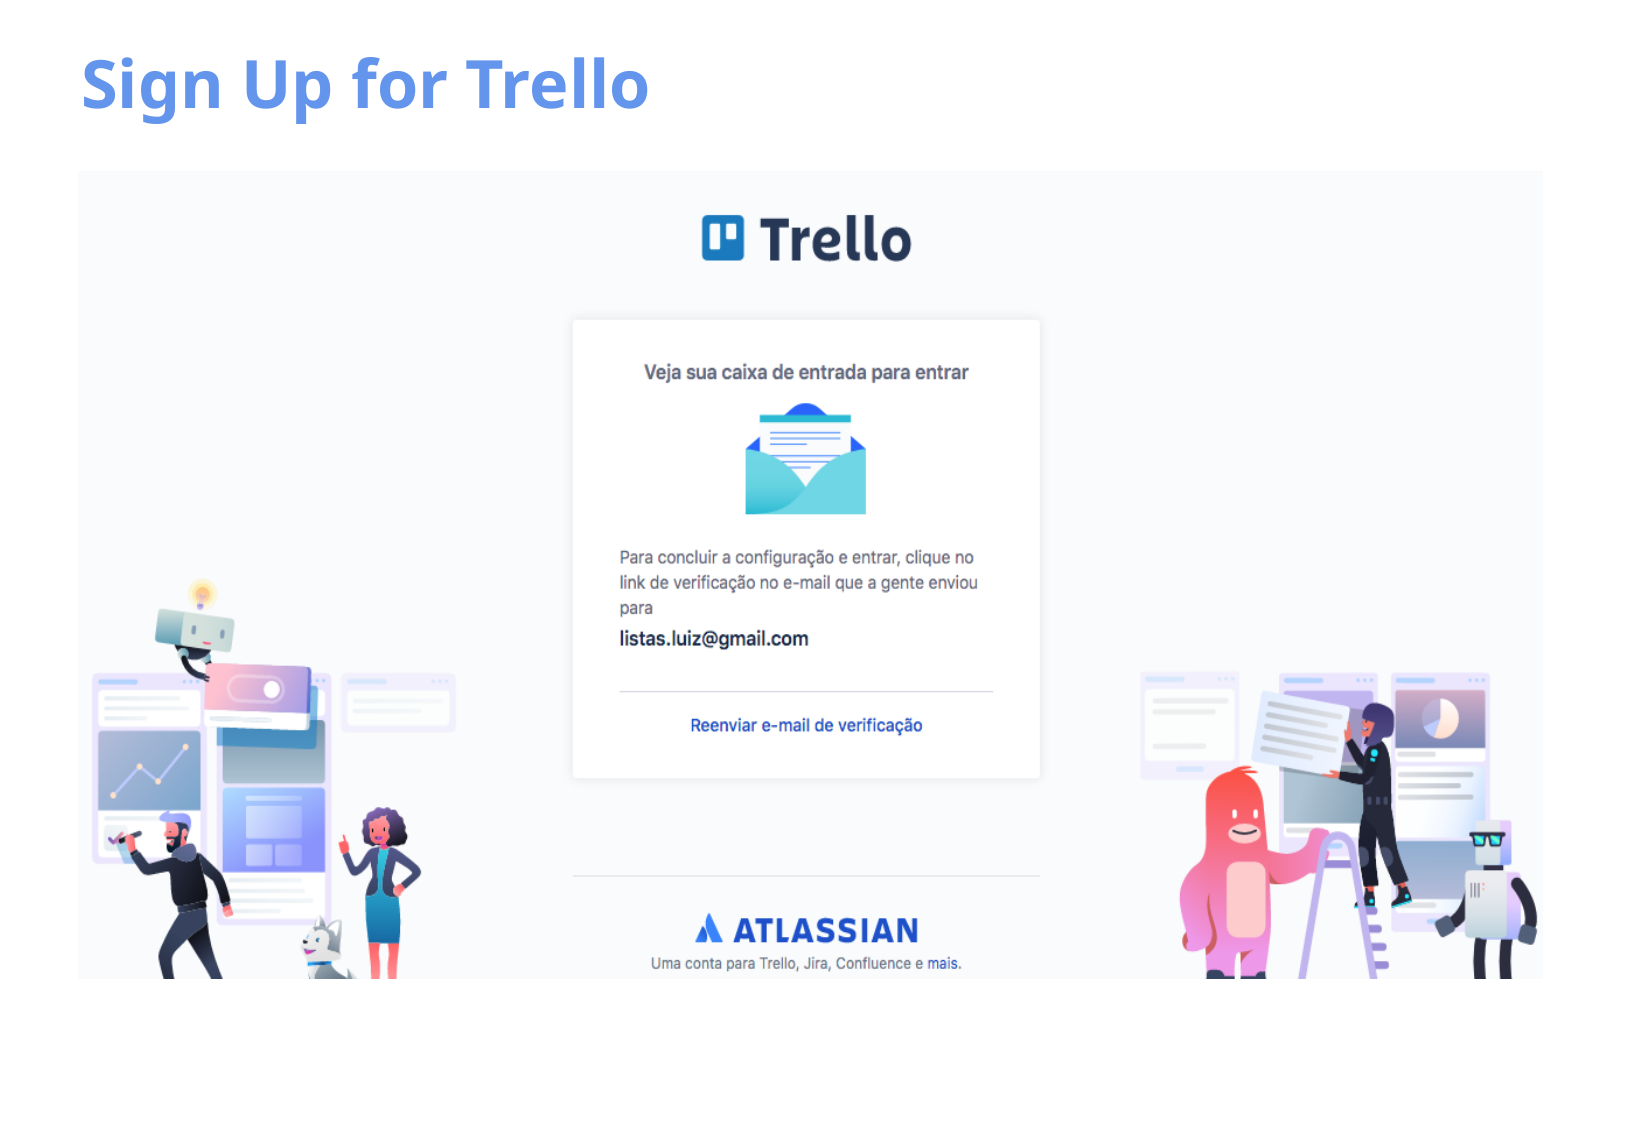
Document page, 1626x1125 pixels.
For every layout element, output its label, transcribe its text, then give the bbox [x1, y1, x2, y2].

picture [78, 171, 1543, 979]
title Sign Up for Trello [81, 41, 1544, 122]
